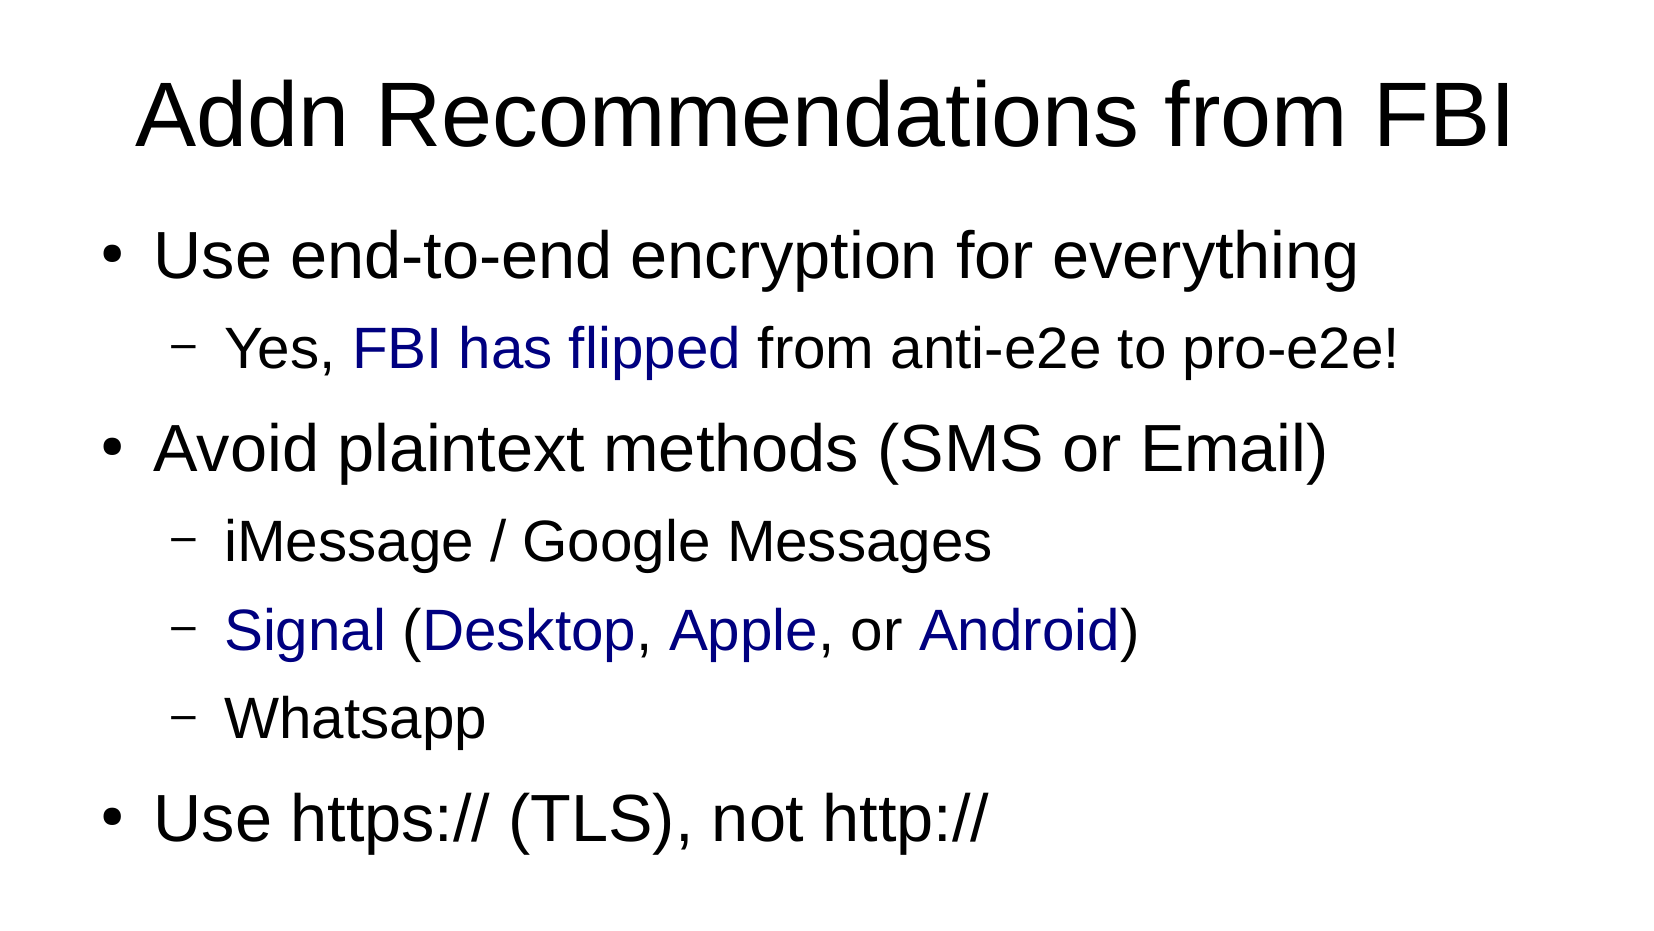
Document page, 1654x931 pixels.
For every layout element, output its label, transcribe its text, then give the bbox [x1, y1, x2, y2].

title Addn Recommendations from FBI [82, 37, 1571, 193]
list Use end-to-end encryption for everything Yes, FBI has flipped from anti-e2e to pro-e2e! Avoid plaintext methods (SMS or Email) iMessage / Google Messages Signal (Desktop, Apple, or Android) Whatsapp Use https:// (TLS), not http:// [82, 217, 1571, 863]
